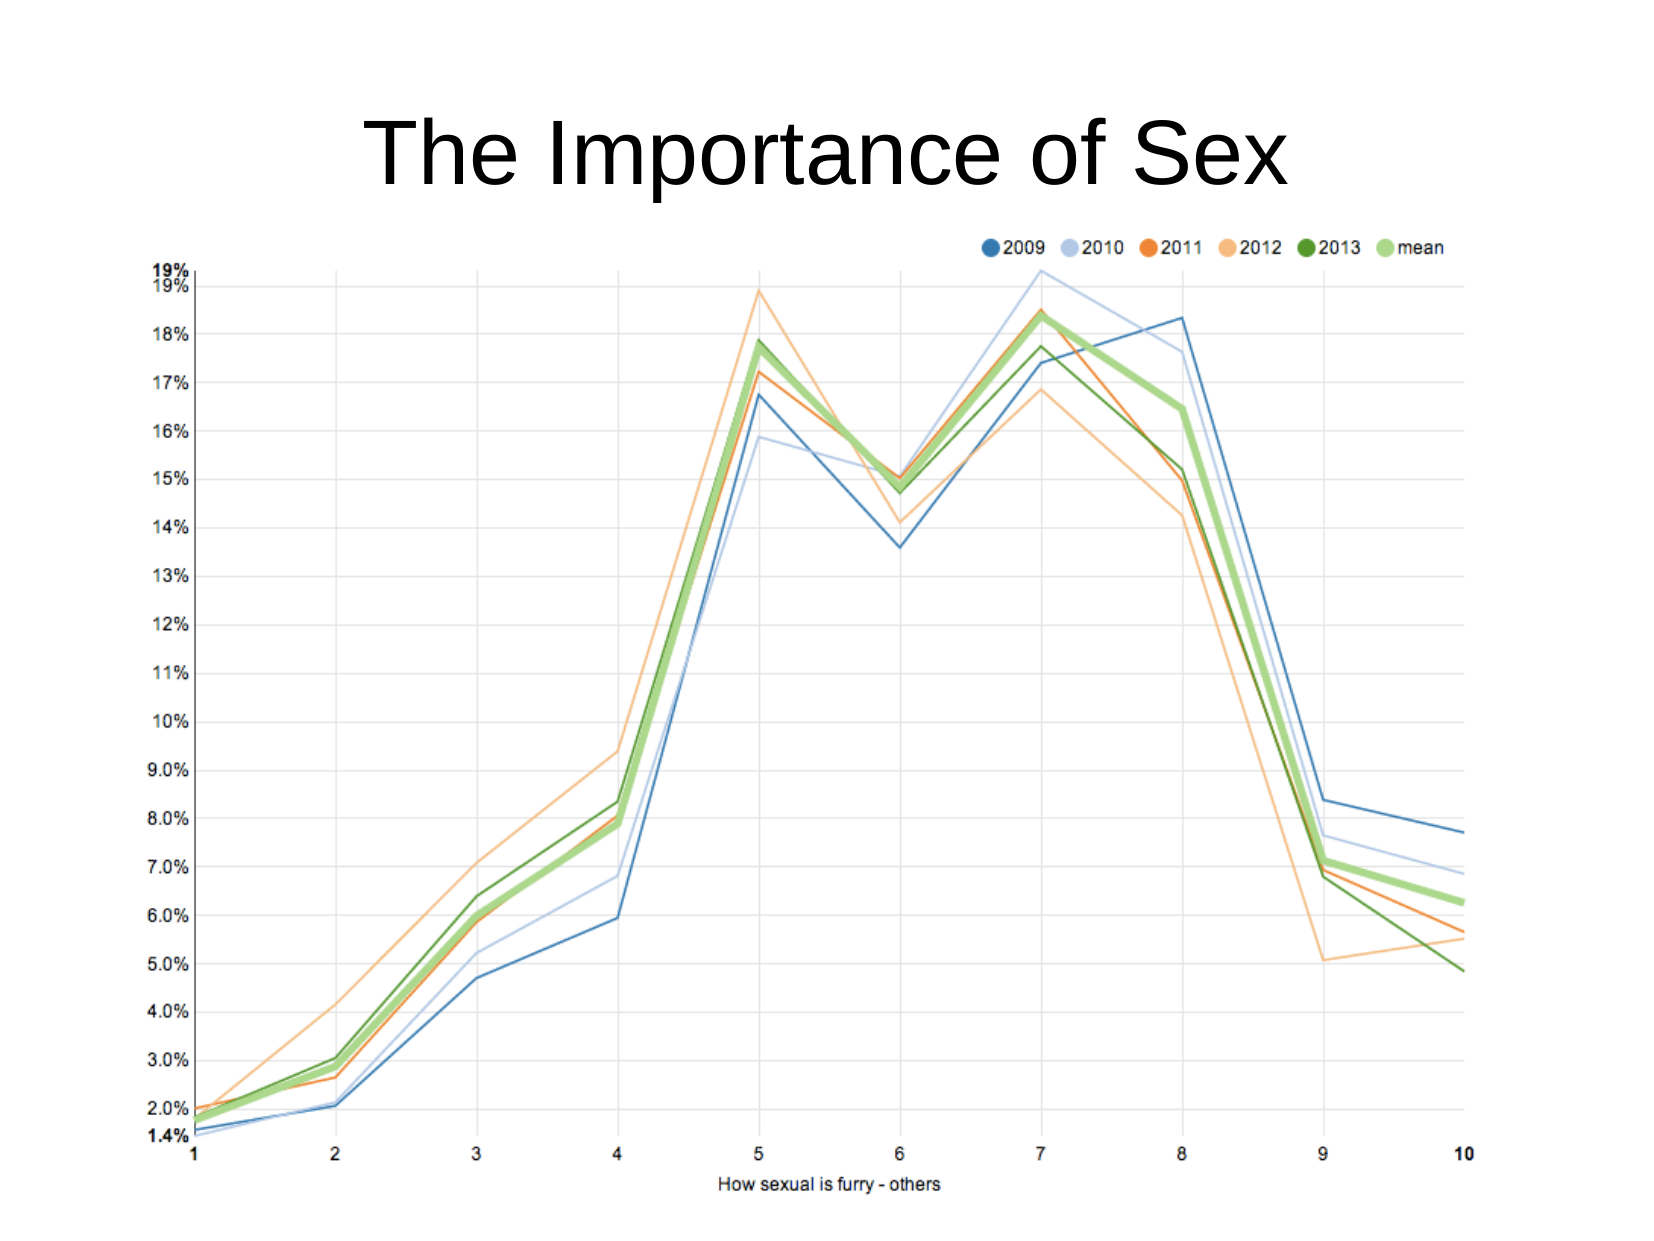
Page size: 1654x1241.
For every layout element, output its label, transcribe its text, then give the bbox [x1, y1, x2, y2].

picture [105, 233, 1501, 1200]
title The Importance of Sex [82, 49, 1571, 257]
